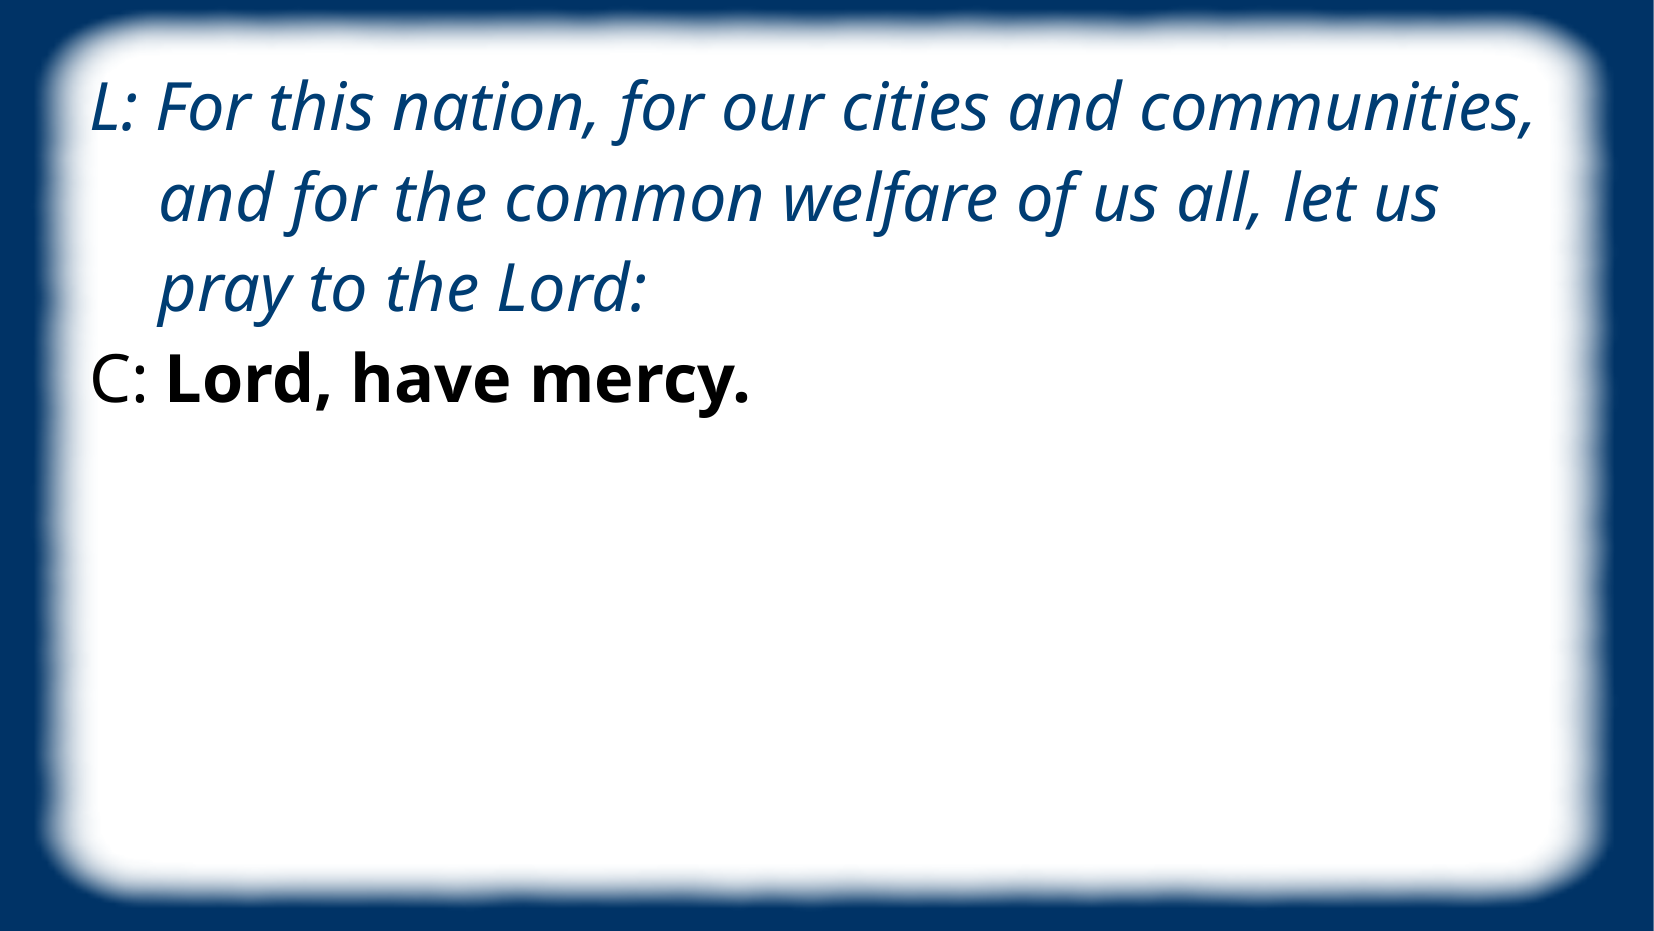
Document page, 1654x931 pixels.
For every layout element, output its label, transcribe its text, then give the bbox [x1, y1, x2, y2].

picture [0, 0, 1654, 931]
text_box L: For this nation, for our cities and communities, and for the common welfare of us all, let us pray to the Lord: C: Lord, have mercy. [74, 51, 1575, 422]
